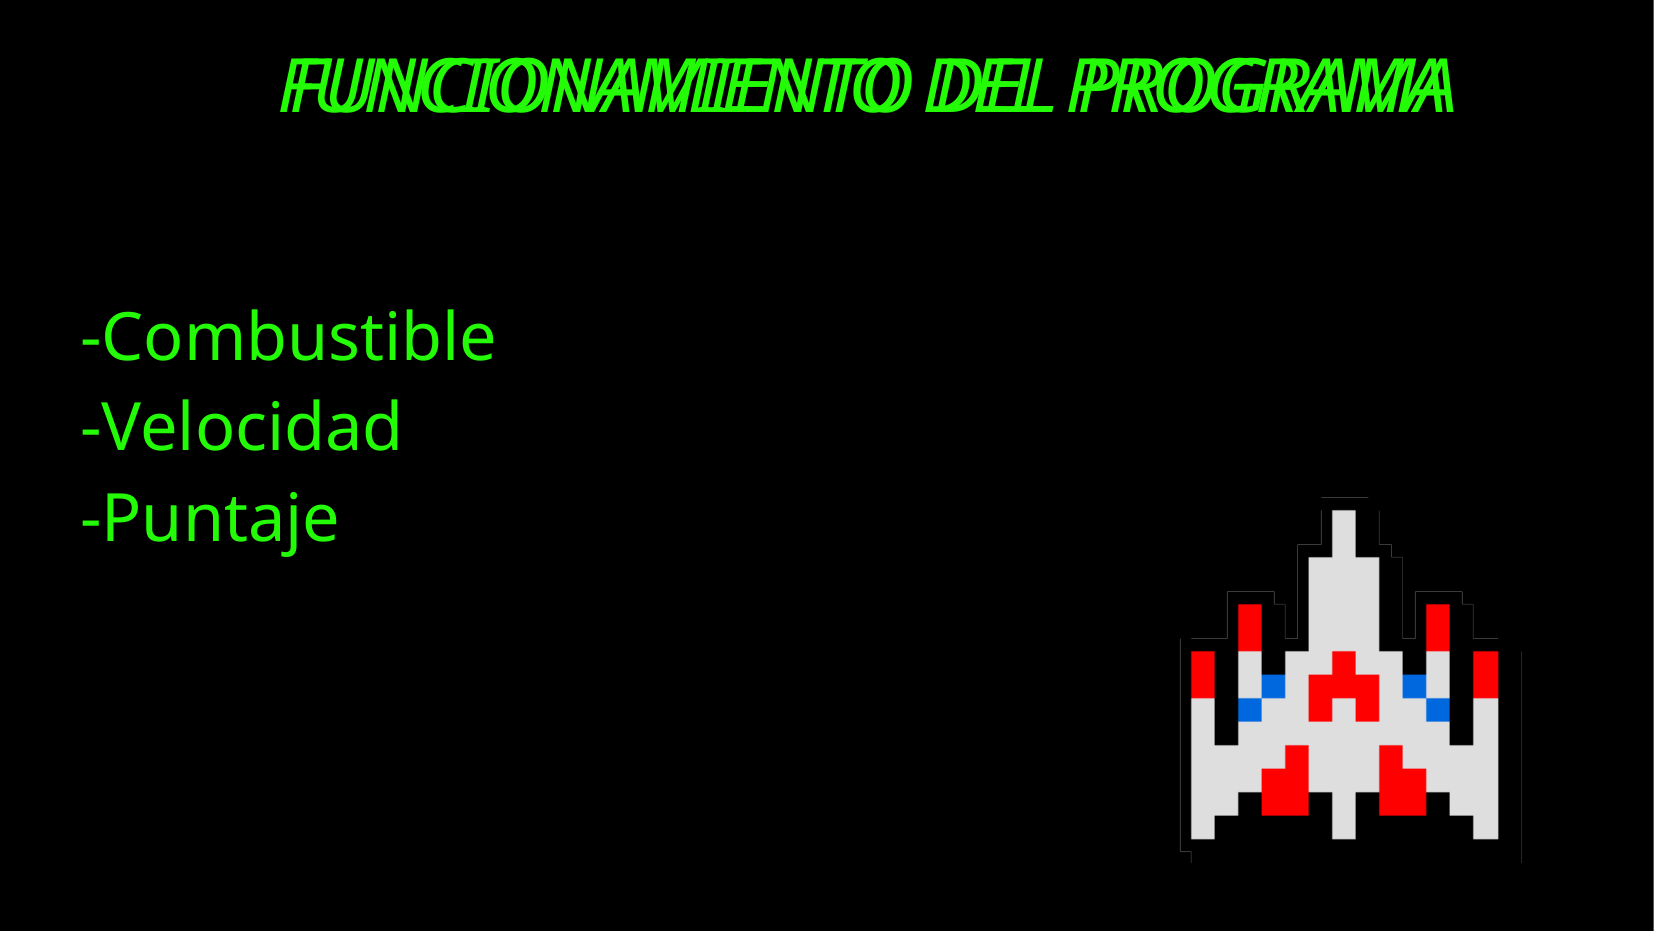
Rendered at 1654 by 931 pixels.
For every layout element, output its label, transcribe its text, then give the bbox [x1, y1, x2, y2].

text_box FUNCIONAMIENTO DEL PROGRAMA [366, 25, 1382, 201]
text_box FUNCIONAMIENTO DEL PROGRAMA [354, 102, 366, 201]
text_box FUNCIONAMIENTO DEL PROGRAMA [354, 25, 366, 105]
text_box -Combustible -Velocidad -Puntaje [65, 281, 833, 512]
picture [0, 0, 1654, 931]
